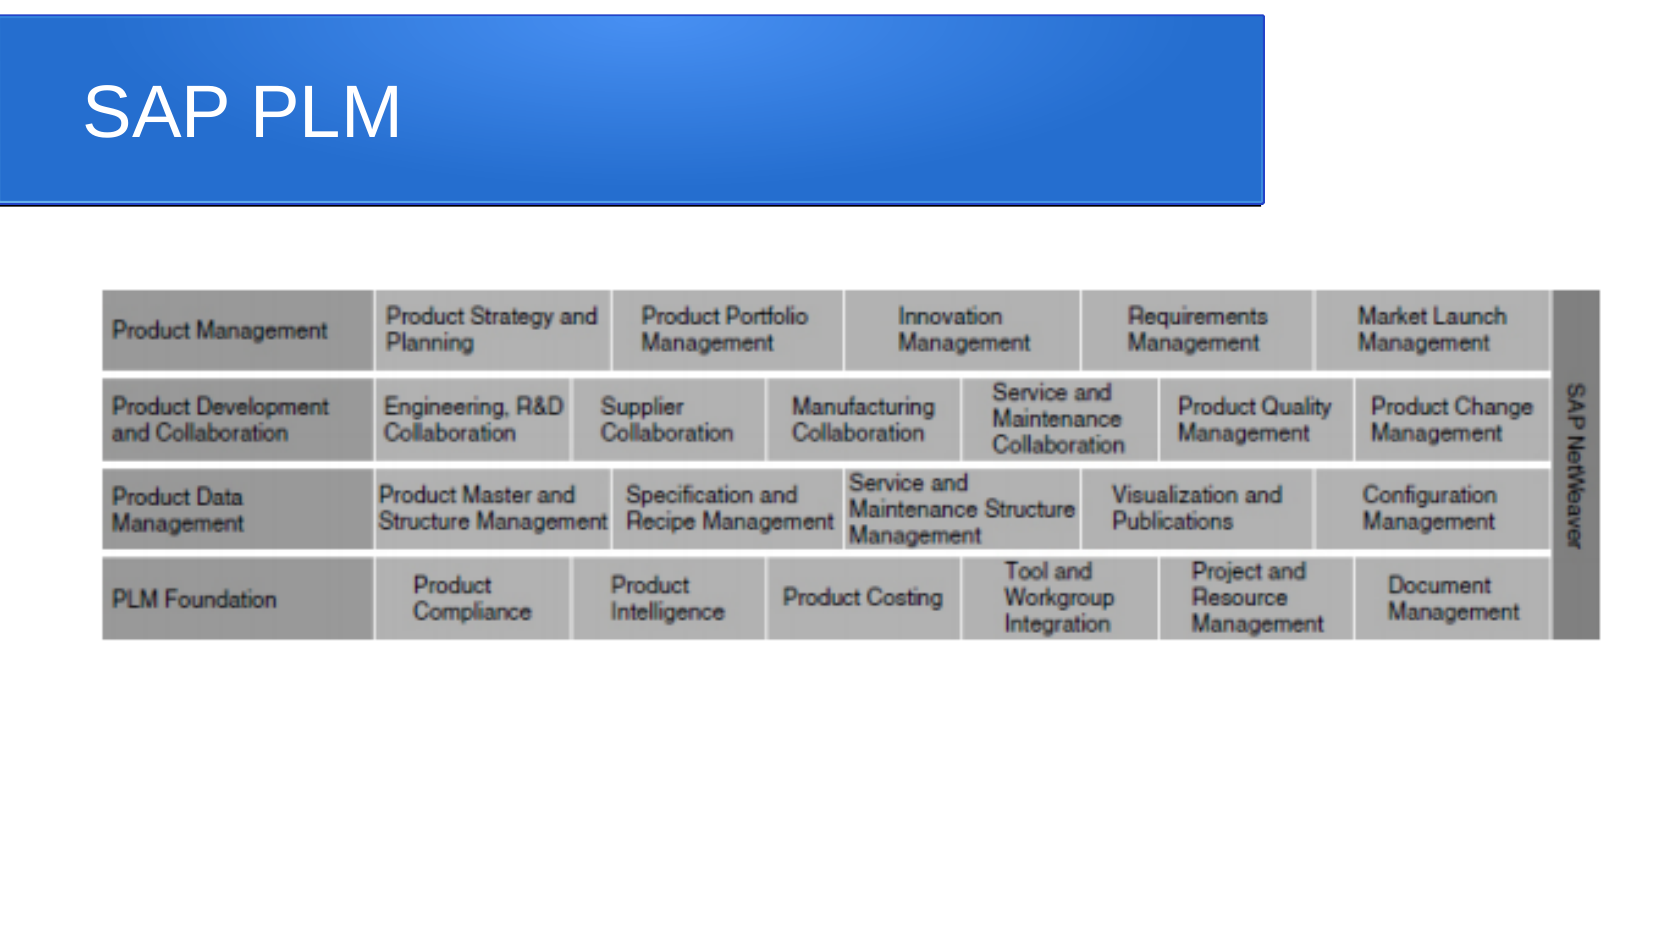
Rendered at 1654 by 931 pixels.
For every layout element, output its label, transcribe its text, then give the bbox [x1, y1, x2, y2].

picture [69, 264, 1625, 690]
title SAP PLM [82, 35, 1235, 189]
